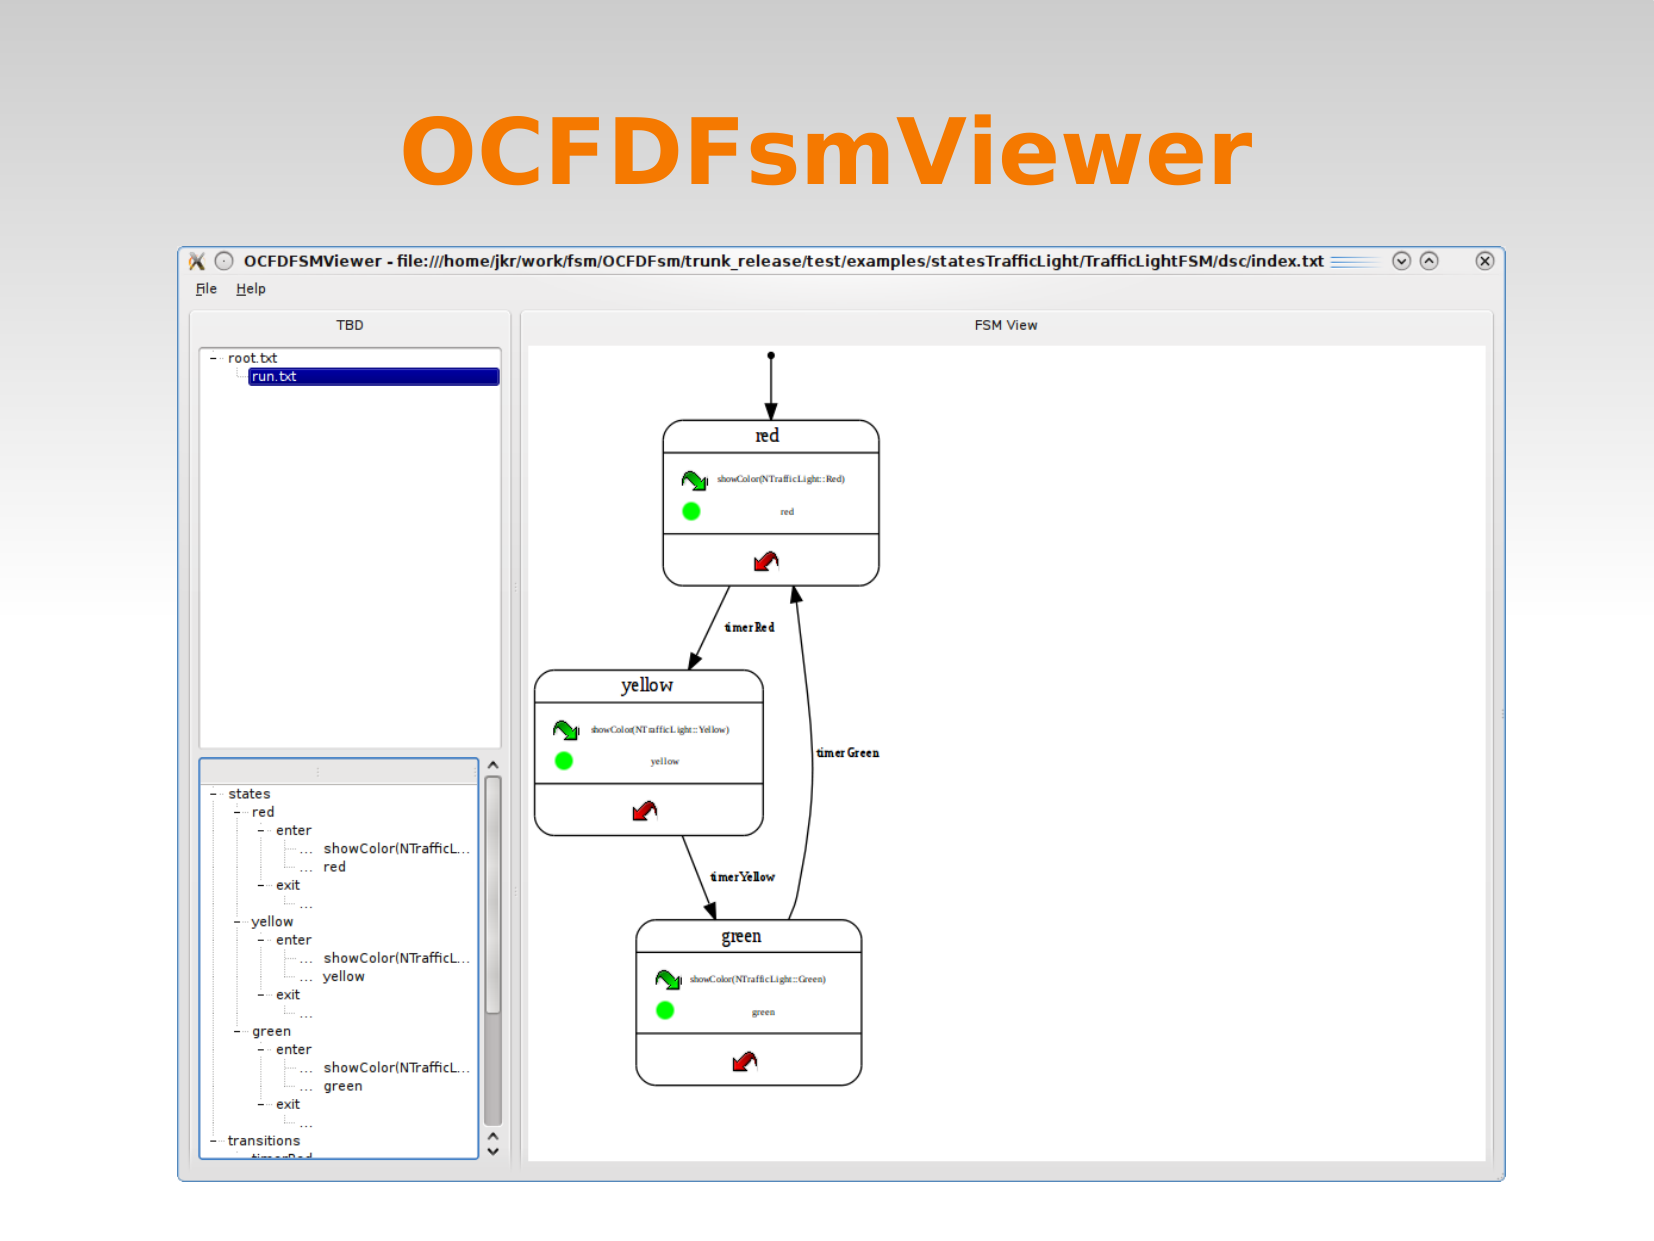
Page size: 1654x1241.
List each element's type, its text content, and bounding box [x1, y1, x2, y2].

picture [177, 246, 1506, 1182]
title OCFDFsmViewer [82, 56, 1571, 250]
